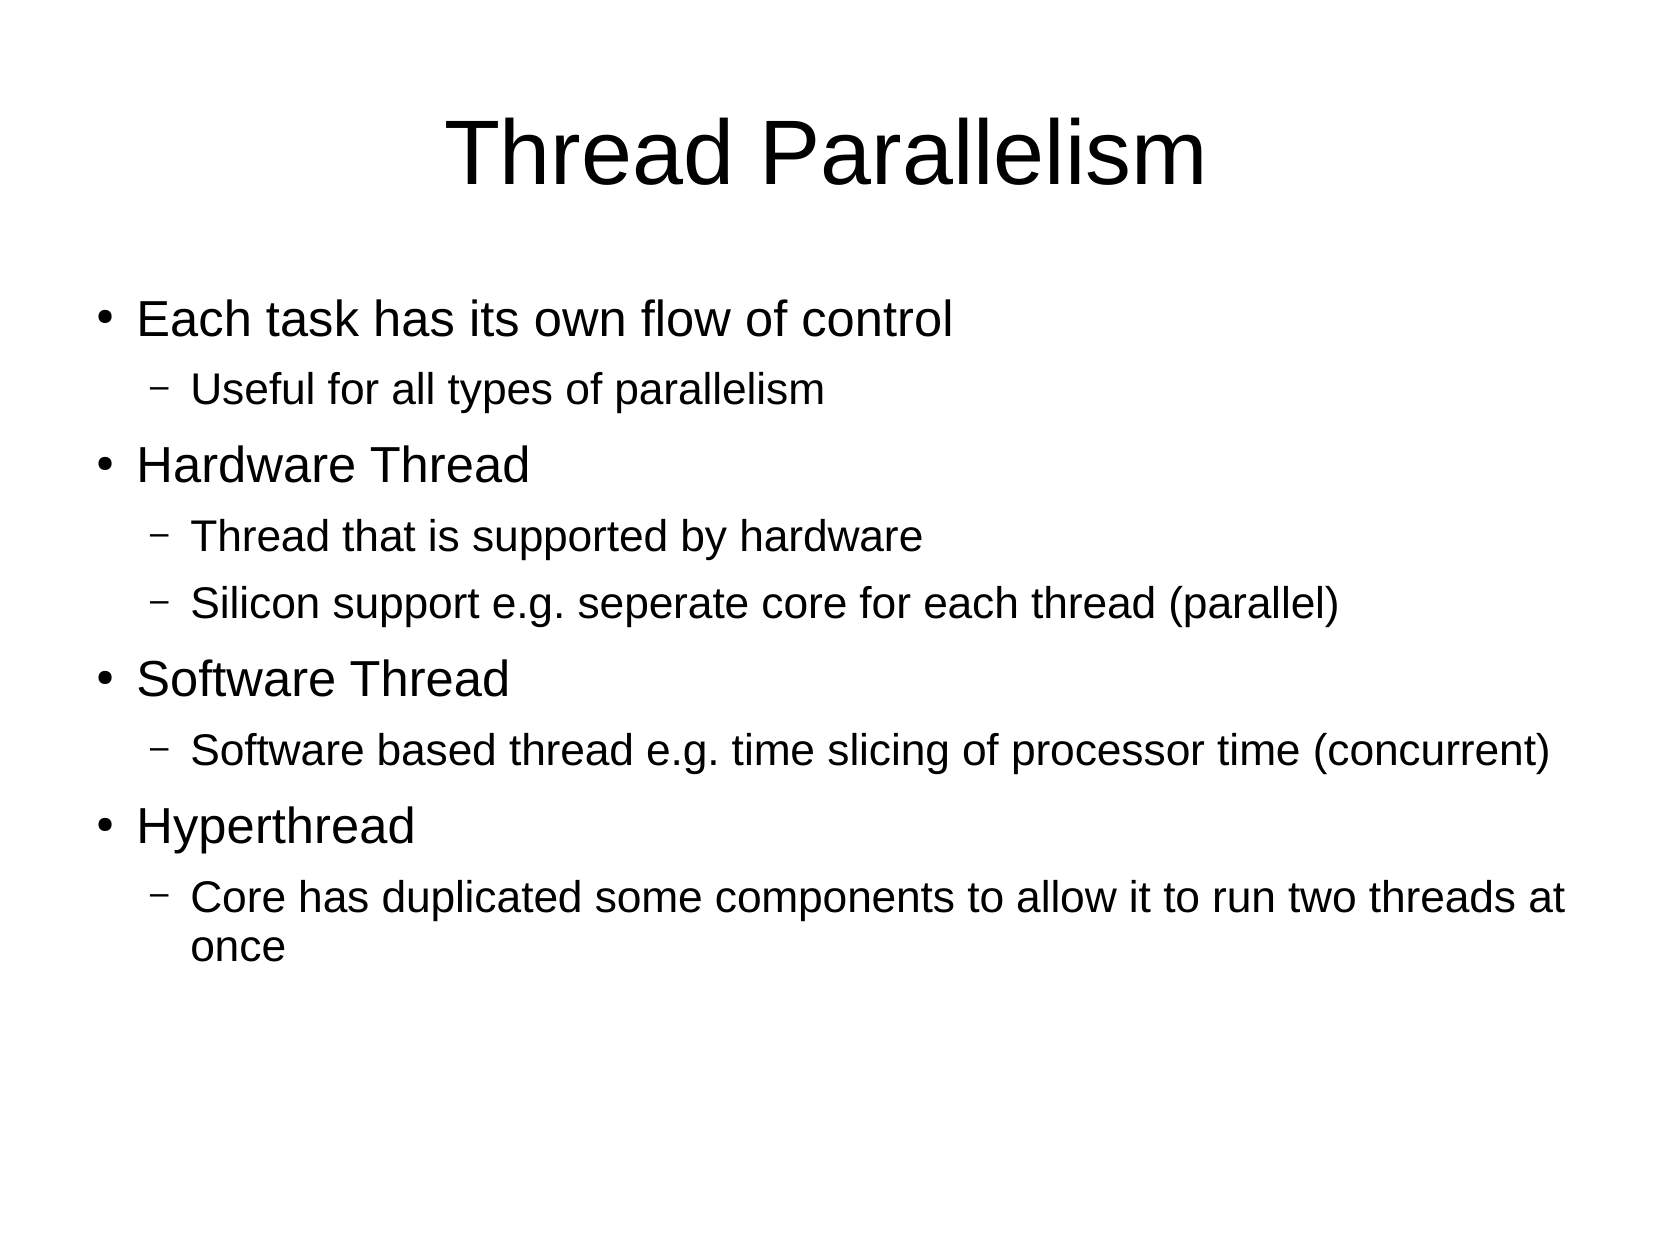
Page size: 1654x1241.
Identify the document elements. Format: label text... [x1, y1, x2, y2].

list Each task has its own flow of control Useful for all types of parallelism Hardware Thread Thread that is supported by hardware Silicon support e.g. seperate core for each thread (parallel) Software Thread Software based thread e.g. time slicing of processor time (concurrent) Hyperthread Core has duplicated some components to allow it to run two threads at once [82, 290, 1571, 1010]
title Thread Parallelism [82, 49, 1571, 257]
